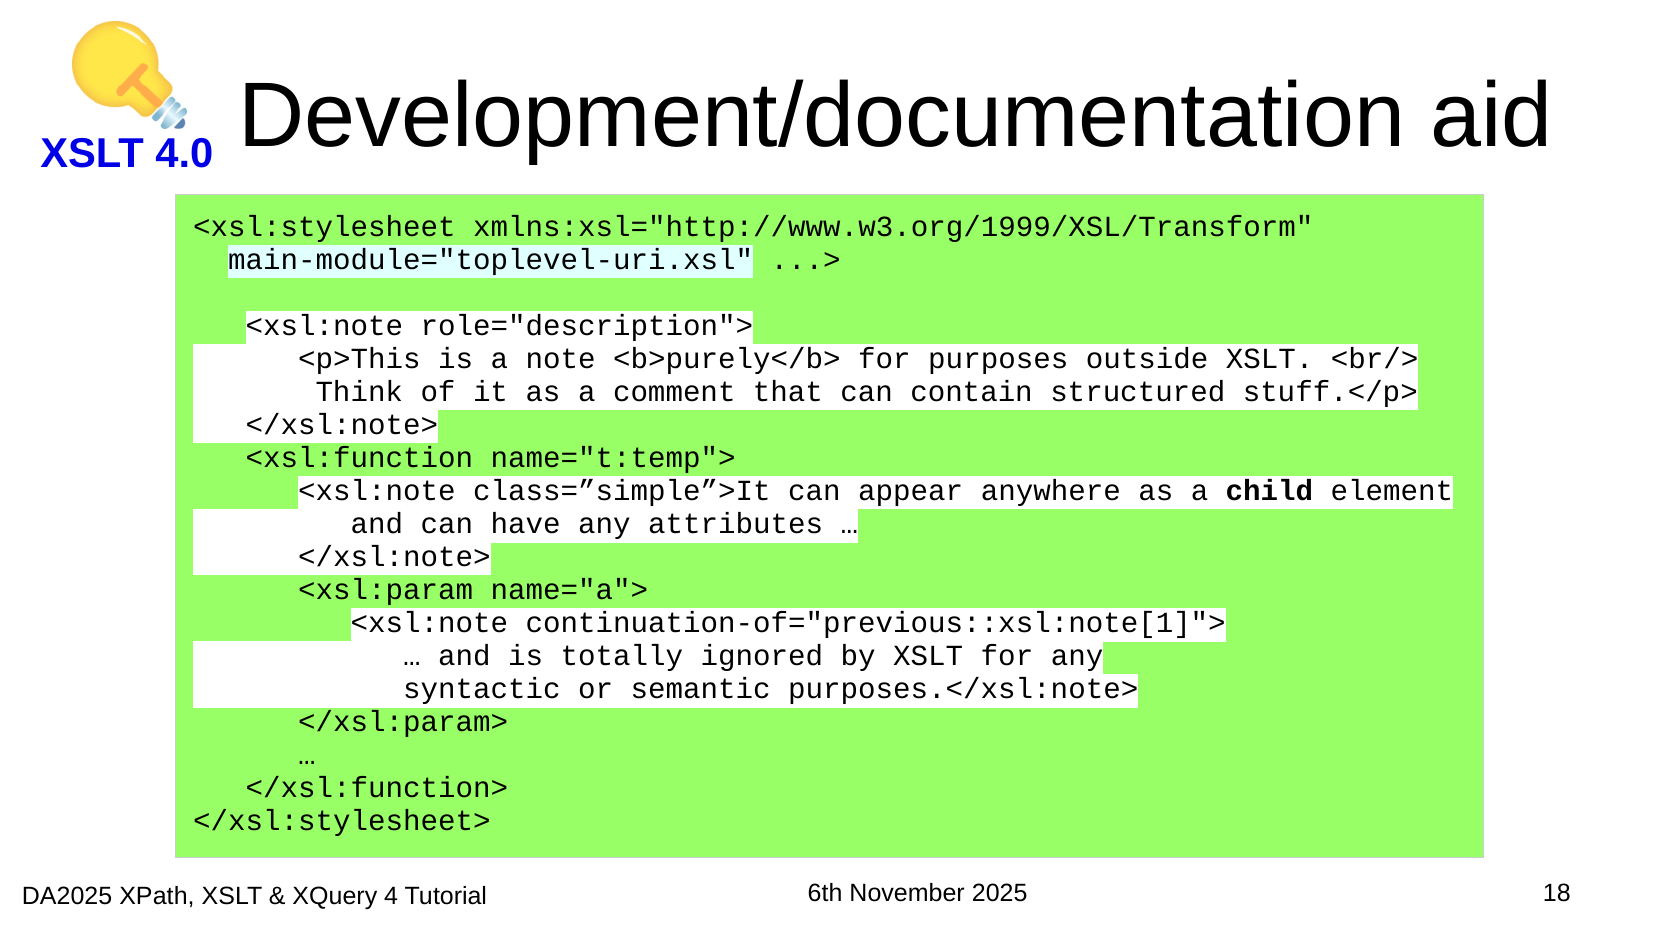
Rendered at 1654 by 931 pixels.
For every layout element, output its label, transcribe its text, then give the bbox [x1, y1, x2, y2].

picture [72, 21, 187, 129]
title Development/documentation aid [222, 63, 1571, 167]
text_box <xsl:stylesheet xmlns:xsl="http://www.w3.org/1999/XSL/Transform" main-module="toplevel-uri.xsl" ...> <xsl:note role="description"> <p>This is a note <b>purely</b> for purposes outside XSLT. <br/> Think of it as a comment that can contain structured stuff.</p> </xsl:note> <xsl:function name="t:temp"> <xsl:note class=”simple”>It can appear anywhere as a child element and can have any attributes … </xsl:note> <xsl:param name="a"> <xsl:note continuation-of="previous::xsl:note[1]"> … and is totally ignored by XSLT for any syntactic or semantic purposes.</xsl:note> </xsl:param> … </xsl:function> </xsl:stylesheet> [175, 194, 1484, 858]
